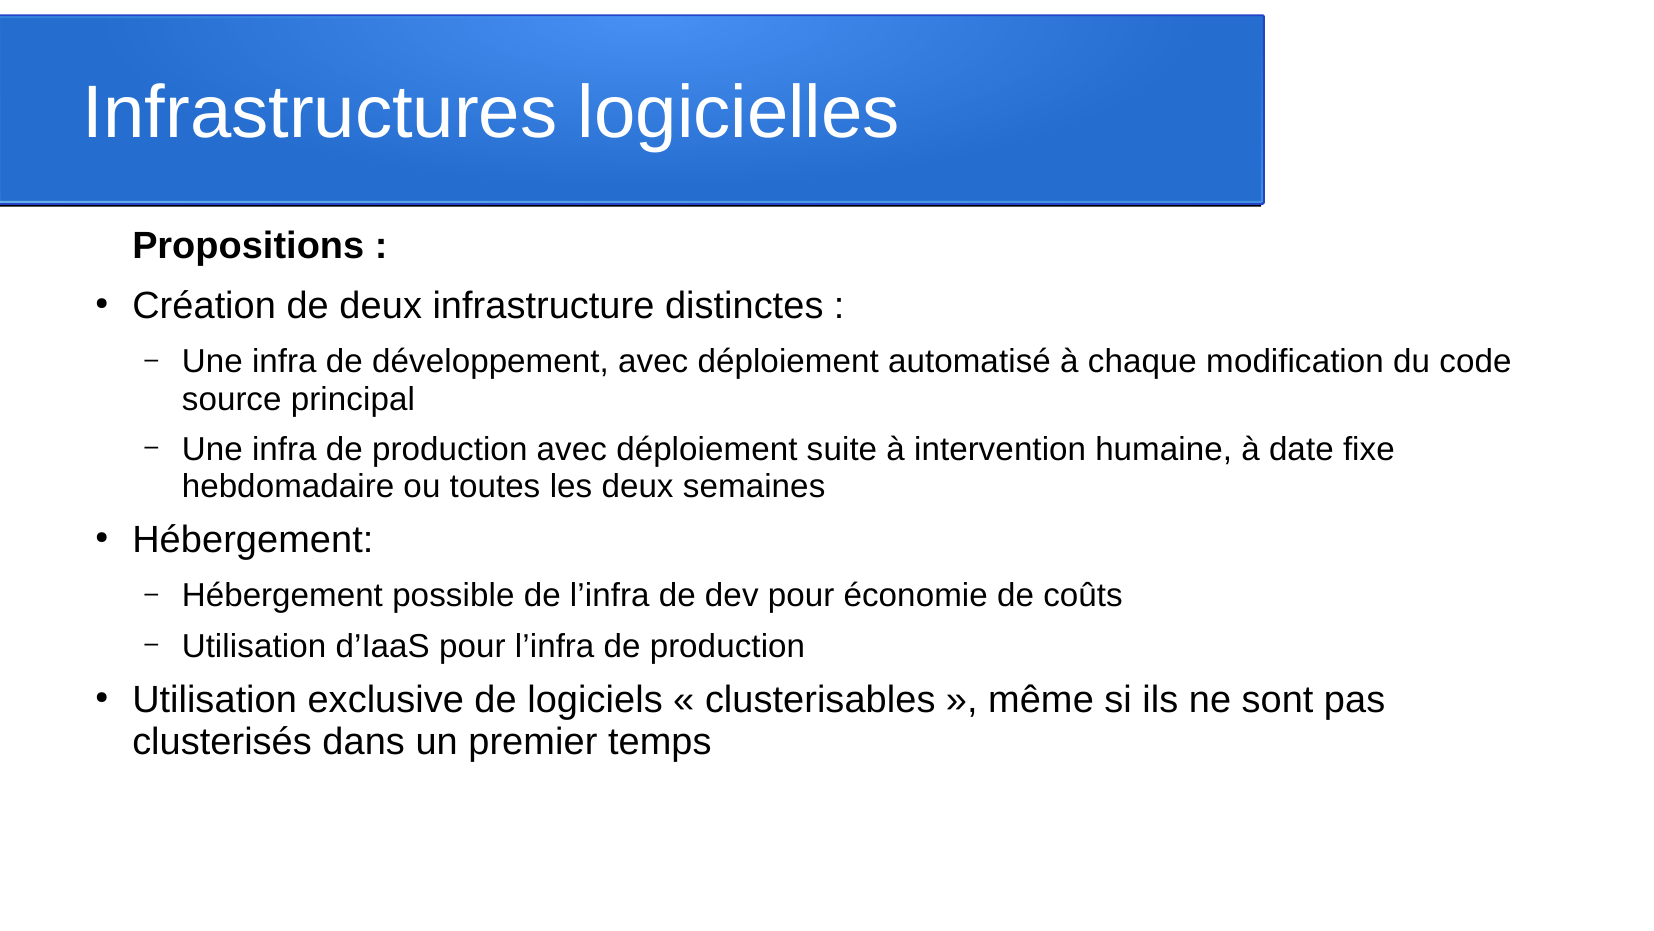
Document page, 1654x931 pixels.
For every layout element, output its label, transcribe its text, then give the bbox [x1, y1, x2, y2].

list Propositions : Création de deux infrastructure distinctes : Une infra de développement, avec déploiement automatisé à chaque modification du code source principal Une infra de production avec déploiement suite à intervention humaine, à date fixe hebdomadaire ou toutes les deux semaines Hébergement: Hébergement possible de l’infra de dev pour économie de coûts Utilisation d’IaaS pour l’infra de production Utilisation exclusive de logiciels « clusterisables », même si ils ne sont pas clusterisés dans un premier temps [82, 224, 1571, 764]
title Infrastructures logicielles [82, 35, 1235, 189]
